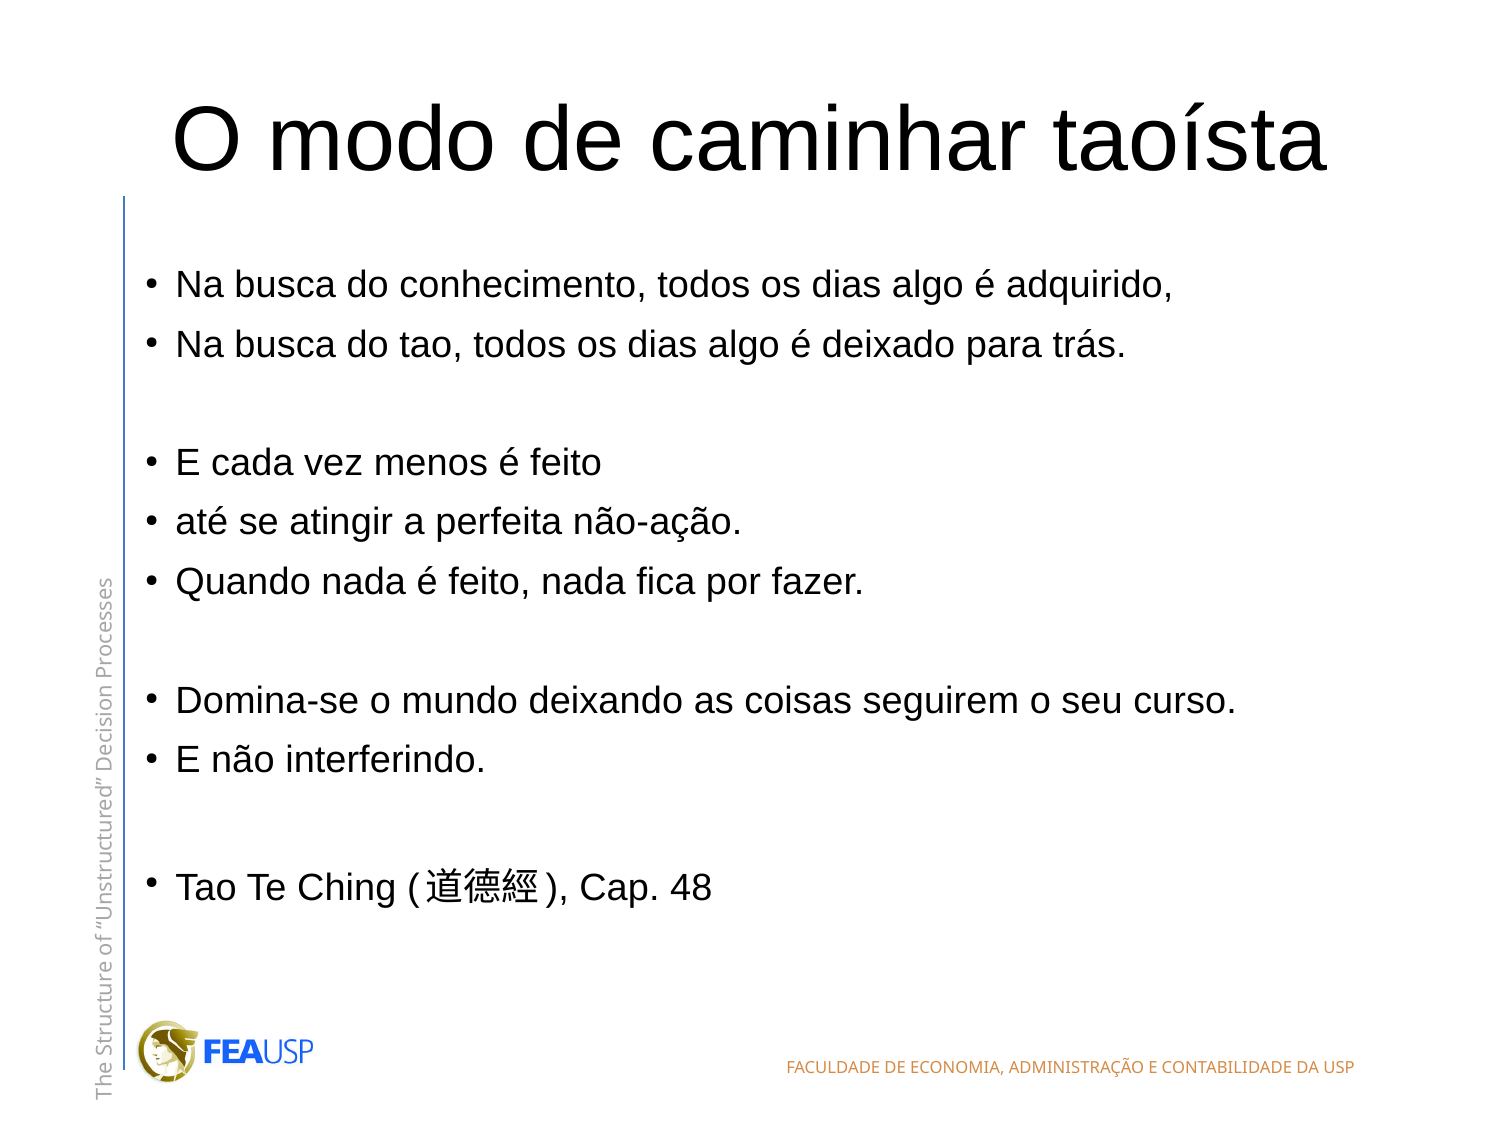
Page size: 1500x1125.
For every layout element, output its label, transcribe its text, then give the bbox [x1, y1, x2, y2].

title O modo de caminhar taoísta [75, 44, 1425, 233]
list Na busca do conhecimento, todos os dias algo é adquirido, Na busca do tao, todos os dias algo é deixado para trás. E cada vez menos é feito até se atingir a perfeita não-ação. Quando nada é feito, nada fica por fazer. Domina-se o mundo deixando as coisas seguirem o seu curso. E não interferindo. Tao Te Ching (道德經), Cap. 48 [135, 263, 1486, 916]
picture [135, 1020, 313, 1084]
